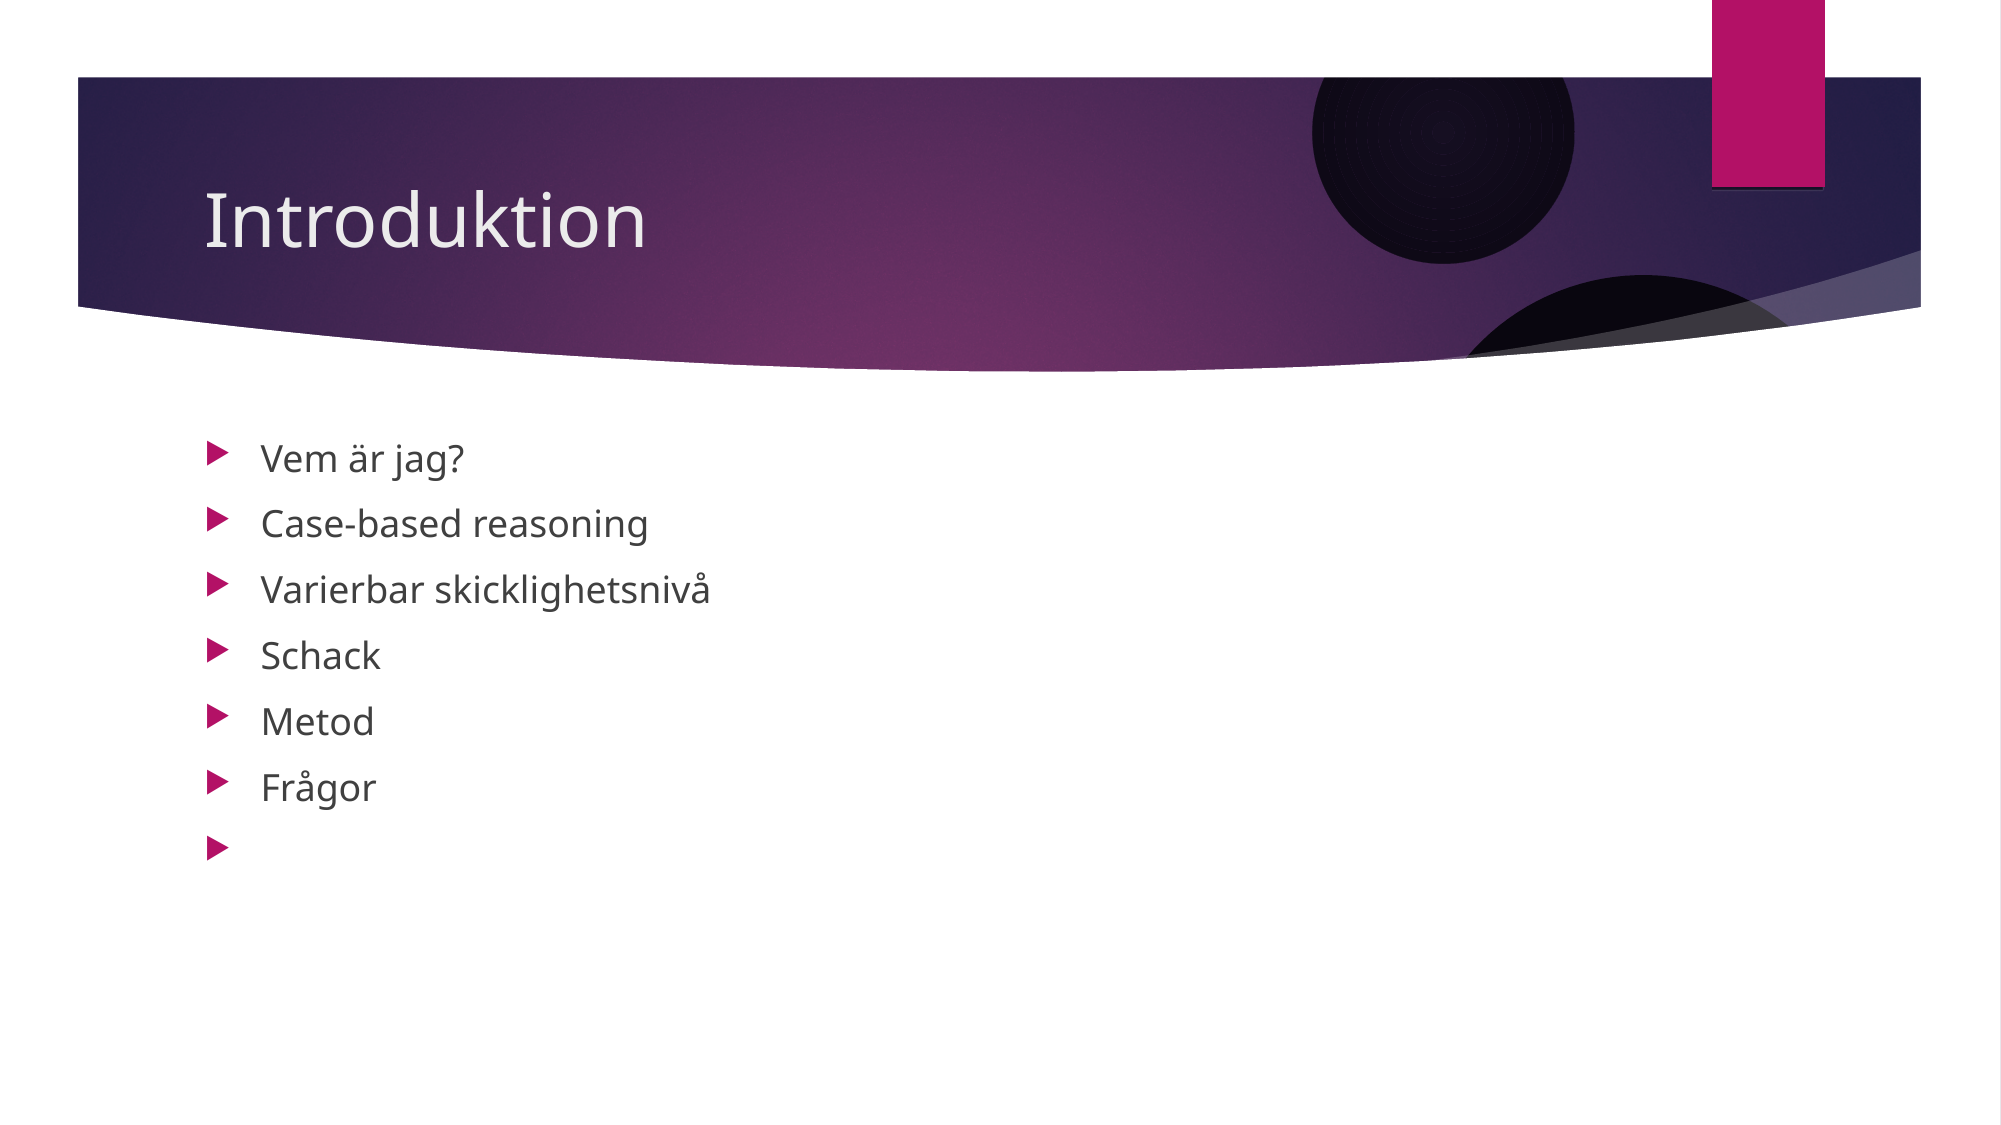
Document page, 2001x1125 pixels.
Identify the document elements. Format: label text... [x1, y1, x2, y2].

list Vem är jag? Case-based reasoning Varierbar skicklighetsnivå Schack Metod Frågor [189, 427, 1638, 988]
title Introduktion [189, 159, 1627, 276]
